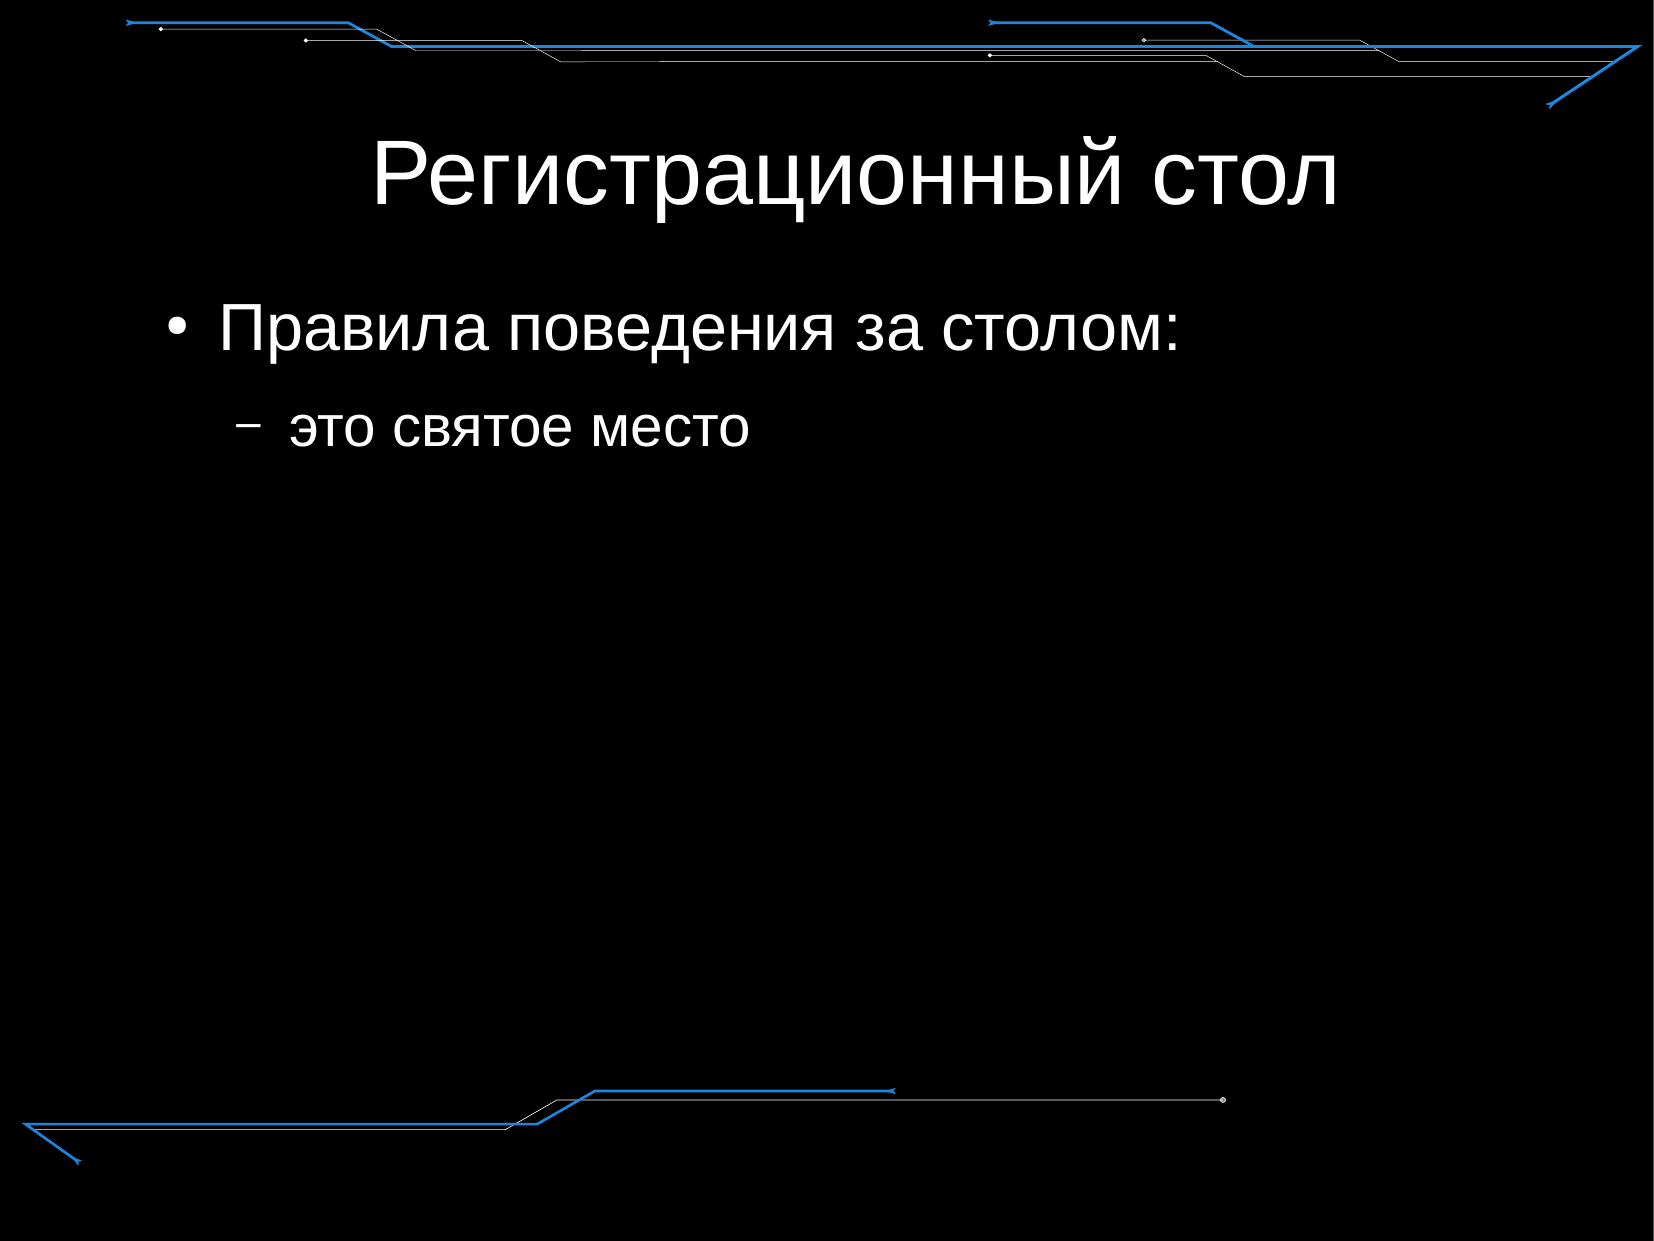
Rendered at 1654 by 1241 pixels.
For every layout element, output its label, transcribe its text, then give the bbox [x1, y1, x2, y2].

title Регистрационный стол [147, 84, 1565, 262]
list Правила поведения за столом: это святое место [147, 289, 1565, 1010]
